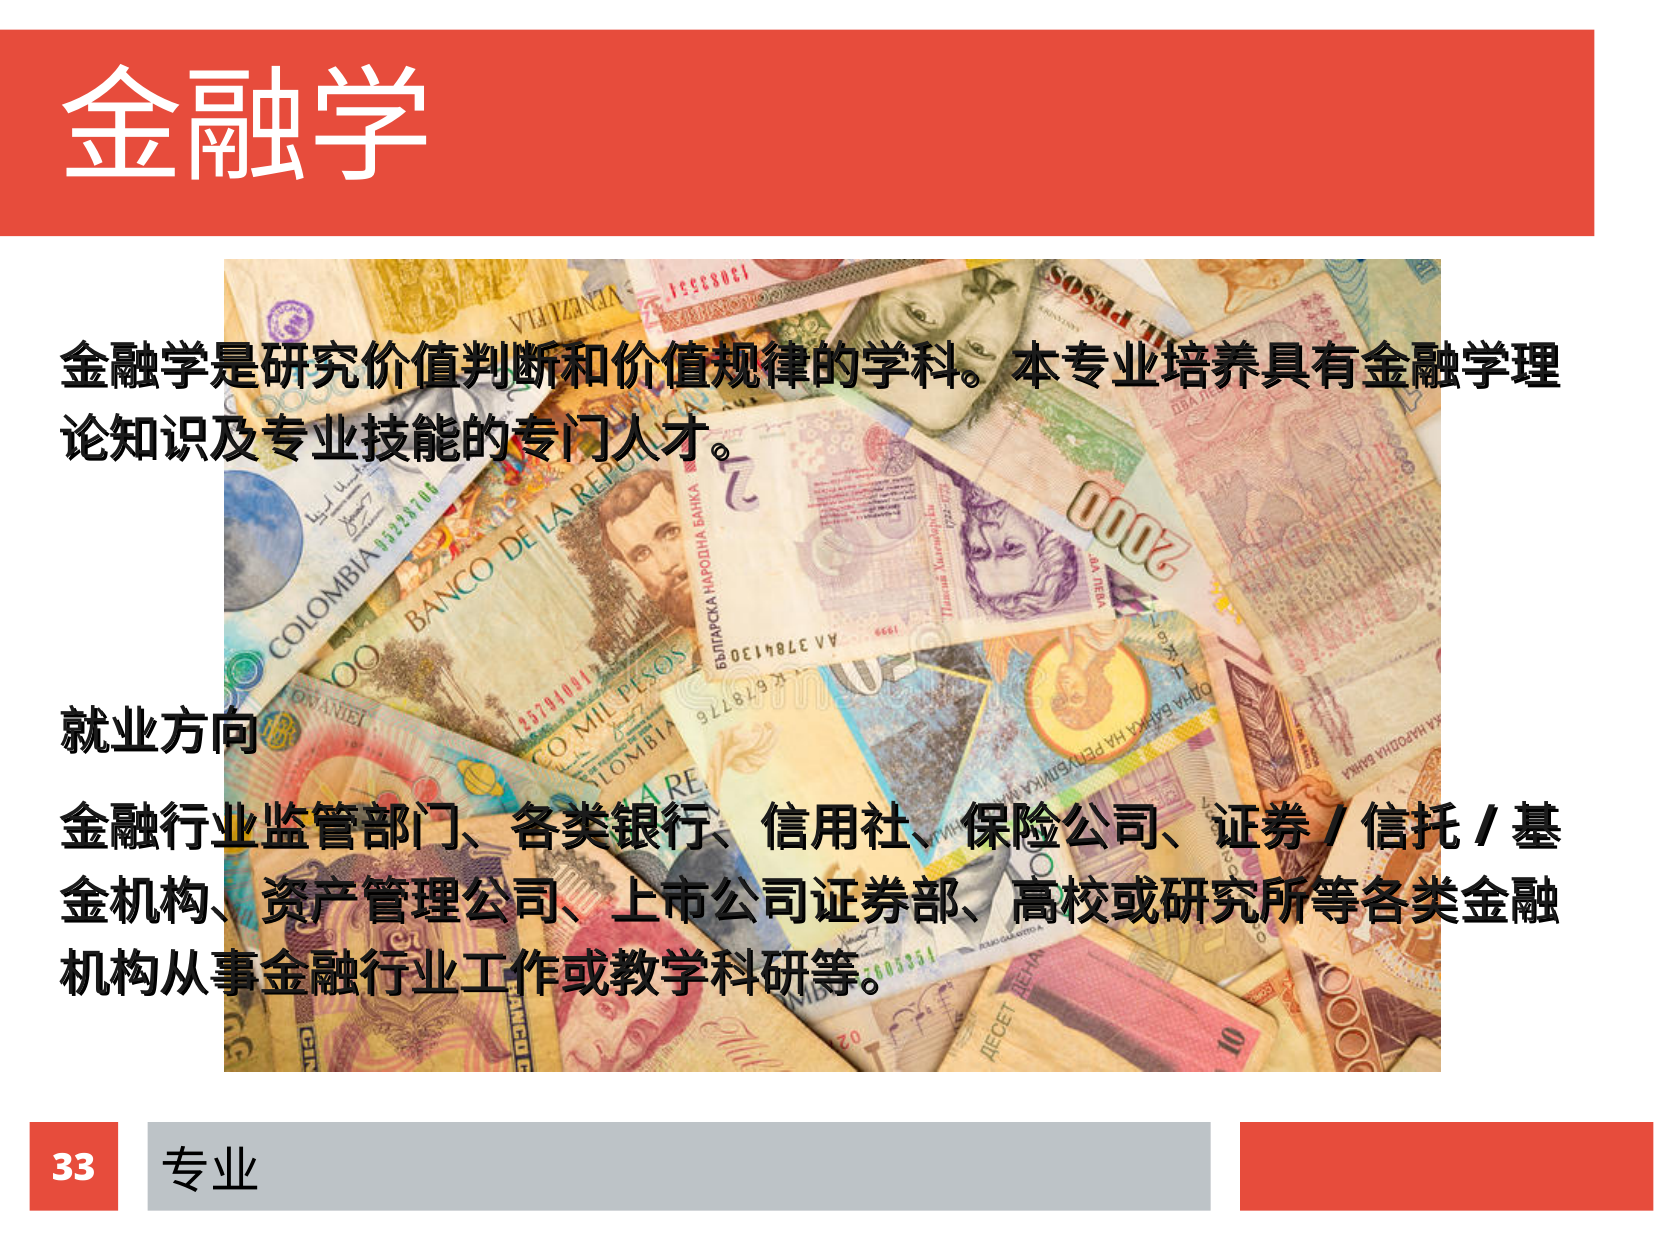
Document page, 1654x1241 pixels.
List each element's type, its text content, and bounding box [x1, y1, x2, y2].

list 金融学是研究价值判断和价值规律的学科。本专业培养具有金融学理论知识及专业技能的专门人才。 就业方向 金融行业监管部门、各类银行、信用社、保险公司、证券/信托/基金机构、资产管理公司、上市公司证券部、高校或研究所等各类金融机构从事金融行业工作或教学科研等。 [59, 324, 1565, 1093]
picture [224, 259, 1441, 324]
title 金融学 [59, 59, 1595, 207]
text_box 专业 [145, 1108, 497, 1224]
